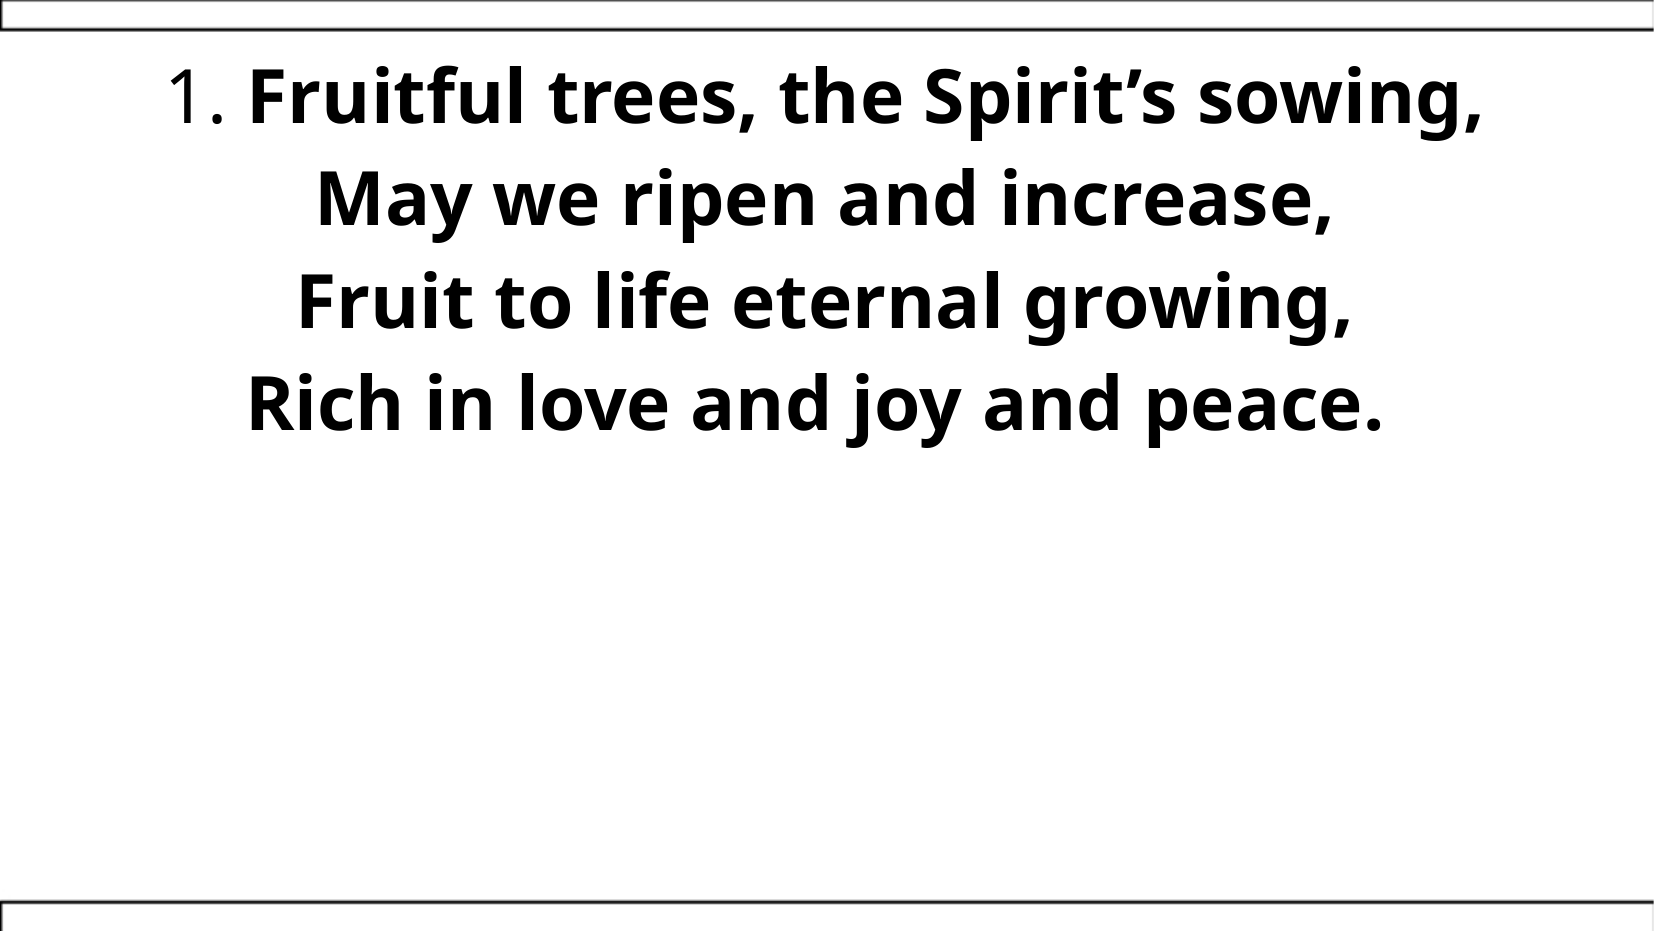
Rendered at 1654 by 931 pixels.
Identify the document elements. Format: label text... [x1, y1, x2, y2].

text_box 1. Fruitful trees, the Spirit’s sowing, May we ripen and increase, Fruit to life eternal growing, Rich in love and joy and peace. [90, 35, 1561, 451]
picture [0, 0, 1654, 931]
